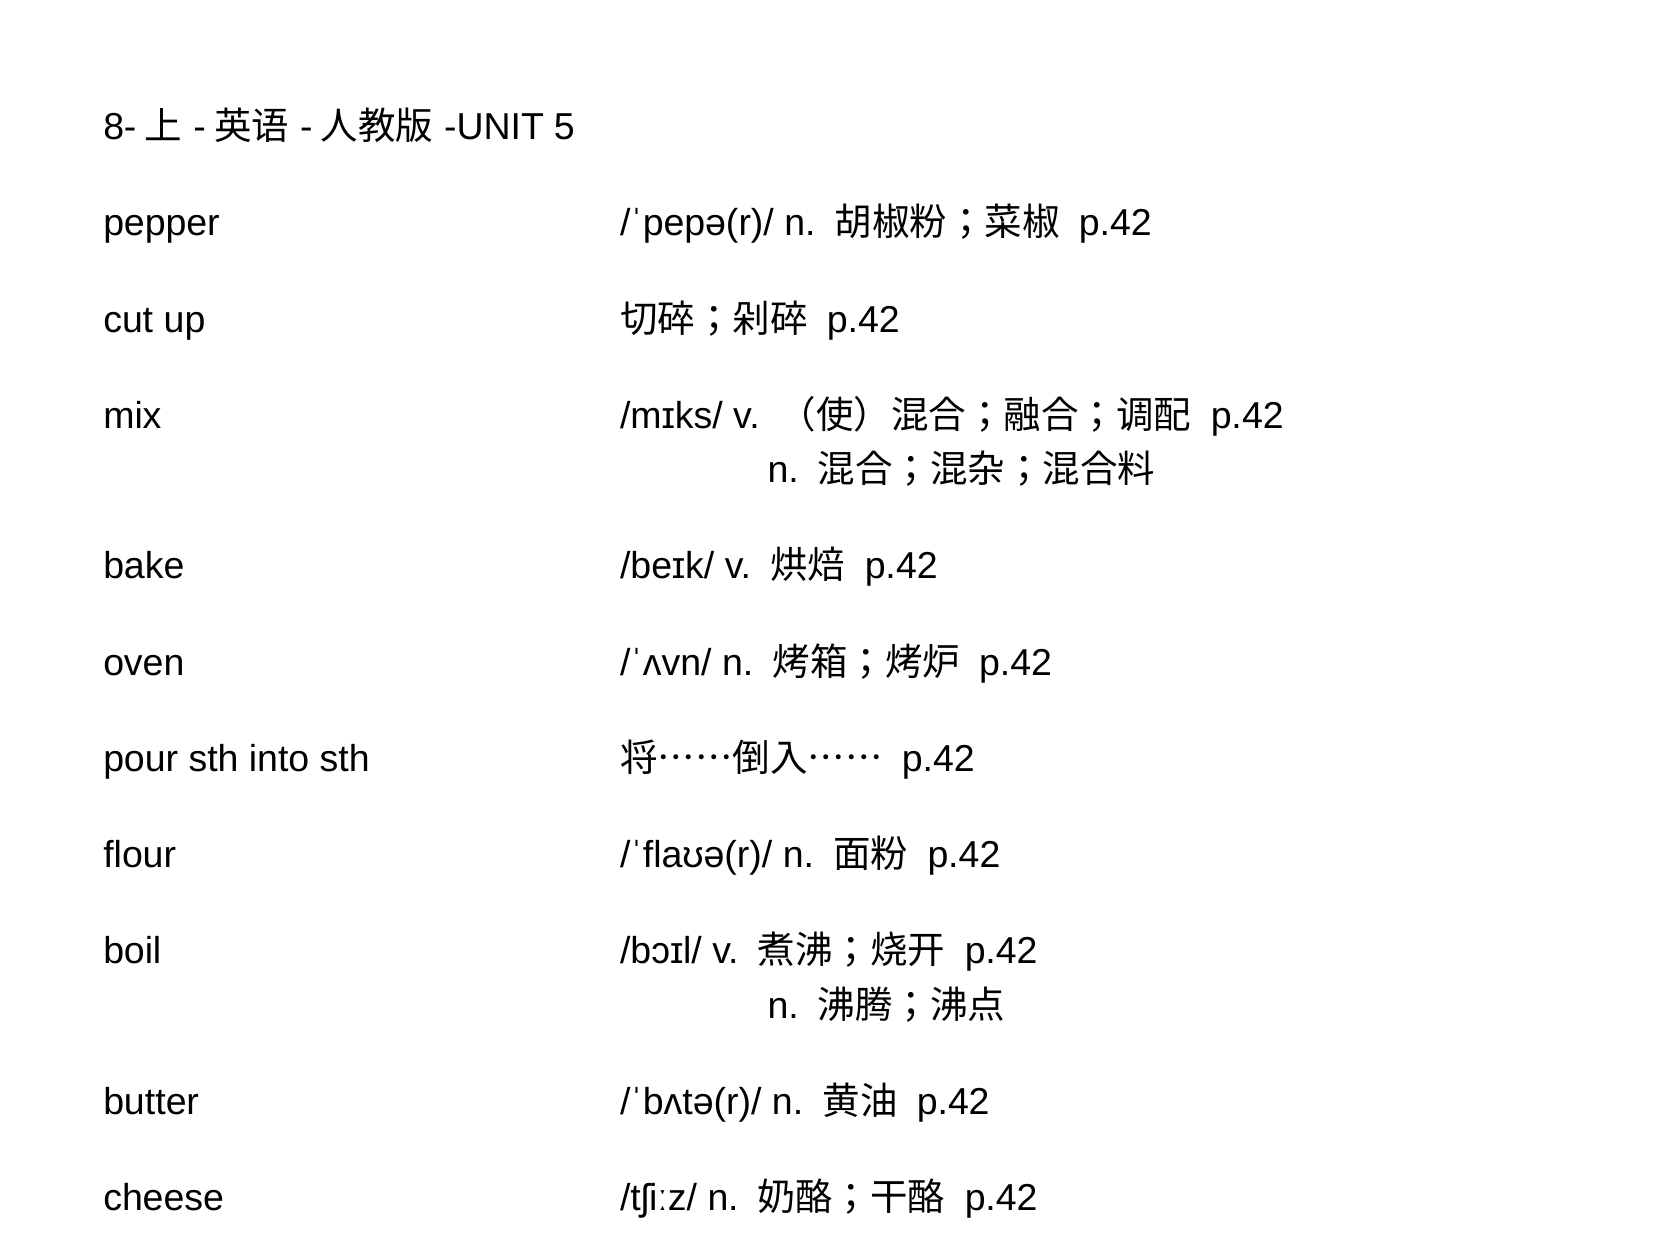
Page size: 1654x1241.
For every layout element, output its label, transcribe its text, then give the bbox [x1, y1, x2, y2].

text_box 8-上-英语-人教版-UNIT 5 pepper /ˈpepə(r)/ n. 胡椒粉；菜椒 p.42 cut up 切碎；剁碎 p.42 mix /mɪks/ v. （使）混合；融合；调配 p.42 n. 混合；混杂；混合料 bake /beɪk/ v. 烘焙 p.42 oven /ˈʌvn/ n. 烤箱；烤炉 p.42 pour sth into sth 将……倒入…… p.42 flour /ˈflaʊə(r)/ n. 面粉 p.42 boil /bɔɪl/ v. 煮沸；烧开 p.42 n. 沸腾；沸点 butter /ˈbʌtə(r)/ n. 黄油 p.42 cheese /tʃiːz/ n. 奶酪；干酪 p.42 cut sth in / into sth 将……切成…… p.42 [88, 88, 1536, 1155]
